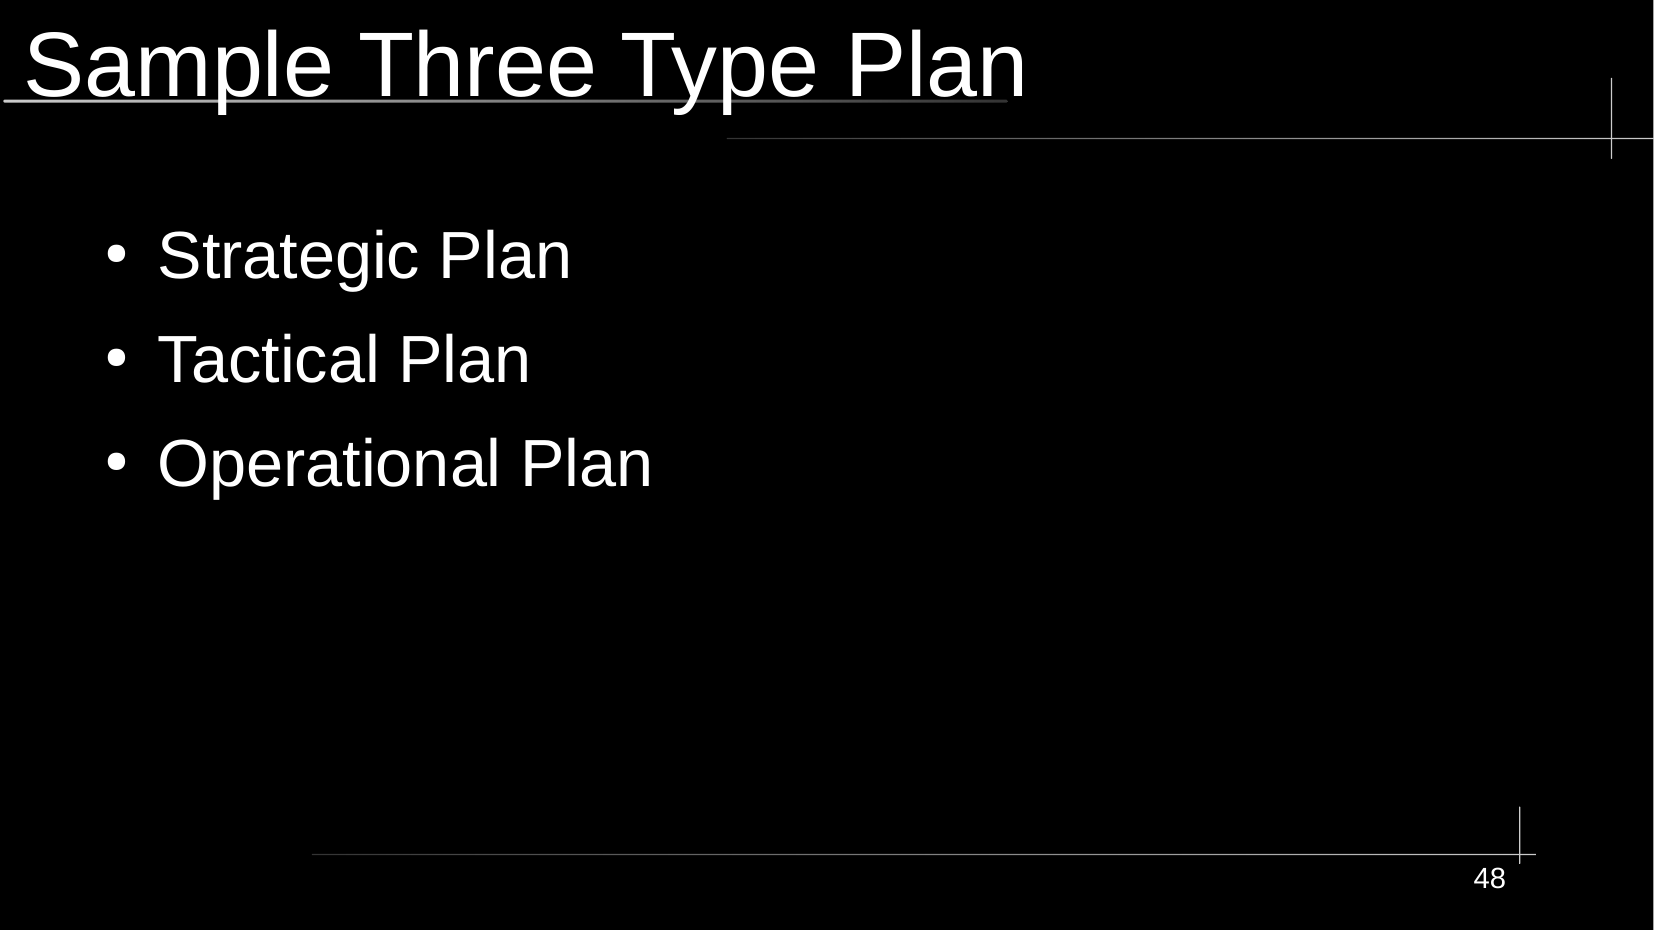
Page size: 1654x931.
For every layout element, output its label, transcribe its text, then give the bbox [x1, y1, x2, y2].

list Strategic Plan Tactical Plan Operational Plan [86, 217, 1576, 901]
title Sample Three Type Plan [23, 11, 1589, 119]
